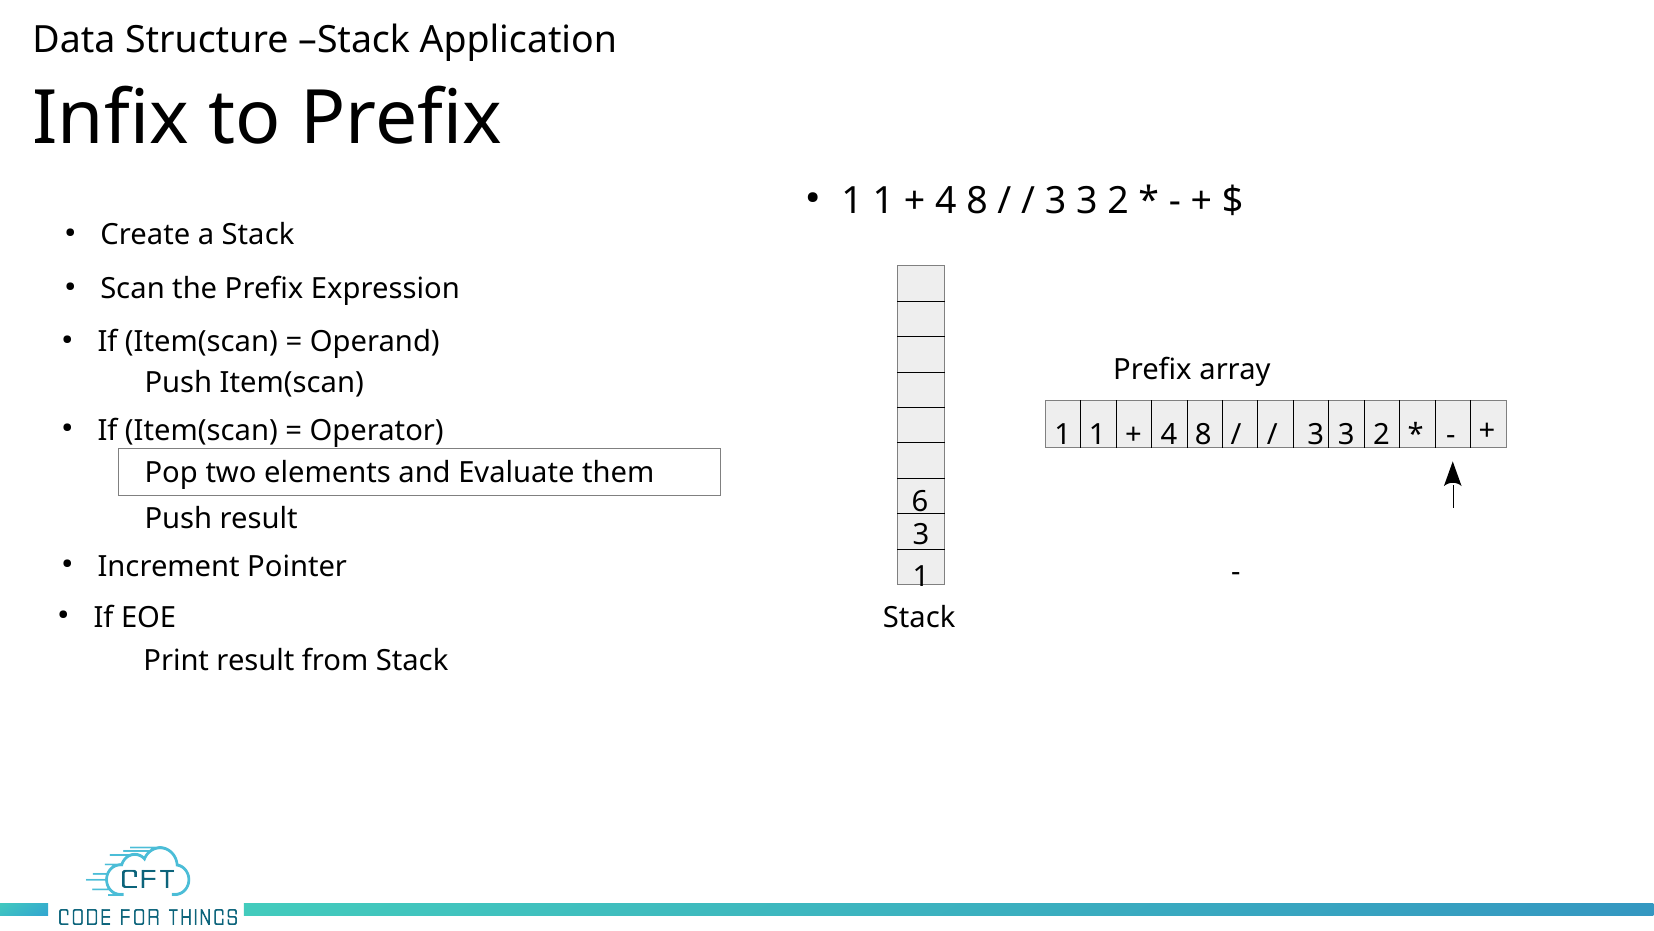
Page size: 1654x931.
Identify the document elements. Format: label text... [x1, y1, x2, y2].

text_box 6 [896, 472, 945, 522]
text_box 3 [897, 506, 946, 556]
text_box 3 [1292, 406, 1341, 456]
text_box - [1431, 406, 1472, 456]
text_box If (Item(scan) = Operator) [47, 401, 496, 461]
text_box Scan the Prefix Expression [50, 259, 537, 319]
text_box [1045, 400, 1080, 406]
text_box [1365, 400, 1399, 406]
text_box [1081, 400, 1116, 406]
text_box [1329, 400, 1364, 406]
text_box [1400, 400, 1435, 406]
text_box + [1123, 406, 1145, 456]
text_box [897, 265, 945, 301]
text_box 3 [1341, 406, 1372, 456]
text_box [897, 337, 945, 372]
text_box Stack [868, 588, 979, 638]
text_box 8 [1180, 406, 1229, 456]
text_box Push result [94, 490, 426, 550]
text_box 1 1 + 4 8 / / 3 3 2 * - + $ [791, 165, 1377, 225]
text_box / [1229, 406, 1252, 456]
text_box [1294, 400, 1328, 406]
text_box * [1407, 406, 1431, 456]
picture [59, 846, 237, 925]
text_box [897, 443, 945, 472]
text_box [1223, 400, 1257, 406]
text_box [897, 302, 945, 336]
text_box 4 [1145, 406, 1180, 456]
text_box [1152, 400, 1187, 406]
text_box [1258, 400, 1293, 406]
text_box [897, 373, 945, 407]
text_box [1188, 400, 1222, 406]
text_box [1436, 400, 1470, 406]
text_box Push Item(scan) [94, 373, 426, 401]
text_box Increment Pointer [47, 537, 621, 597]
text_box + [1463, 402, 1518, 452]
text_box If EOE [43, 588, 375, 638]
text_box [1117, 400, 1151, 406]
text_box 1 [1039, 406, 1074, 456]
title Data Structure –Stack Application Infix to Prefix [32, 12, 1536, 166]
text_box 2 [1372, 406, 1407, 456]
text_box Print result from Stack [93, 631, 615, 691]
text_box [897, 408, 945, 442]
text_box Pop two elements and Evaluate them [94, 443, 709, 502]
text_box If (Item(scan) = Operand) [47, 312, 491, 373]
text_box 1 [897, 556, 946, 597]
text_box / [1252, 406, 1292, 456]
text_box [709, 448, 721, 496]
text_box 1 [1074, 406, 1123, 456]
text_box Prefix array [1098, 341, 1312, 391]
text_box Create a Stack [50, 206, 355, 266]
text_box - [1216, 543, 1257, 593]
